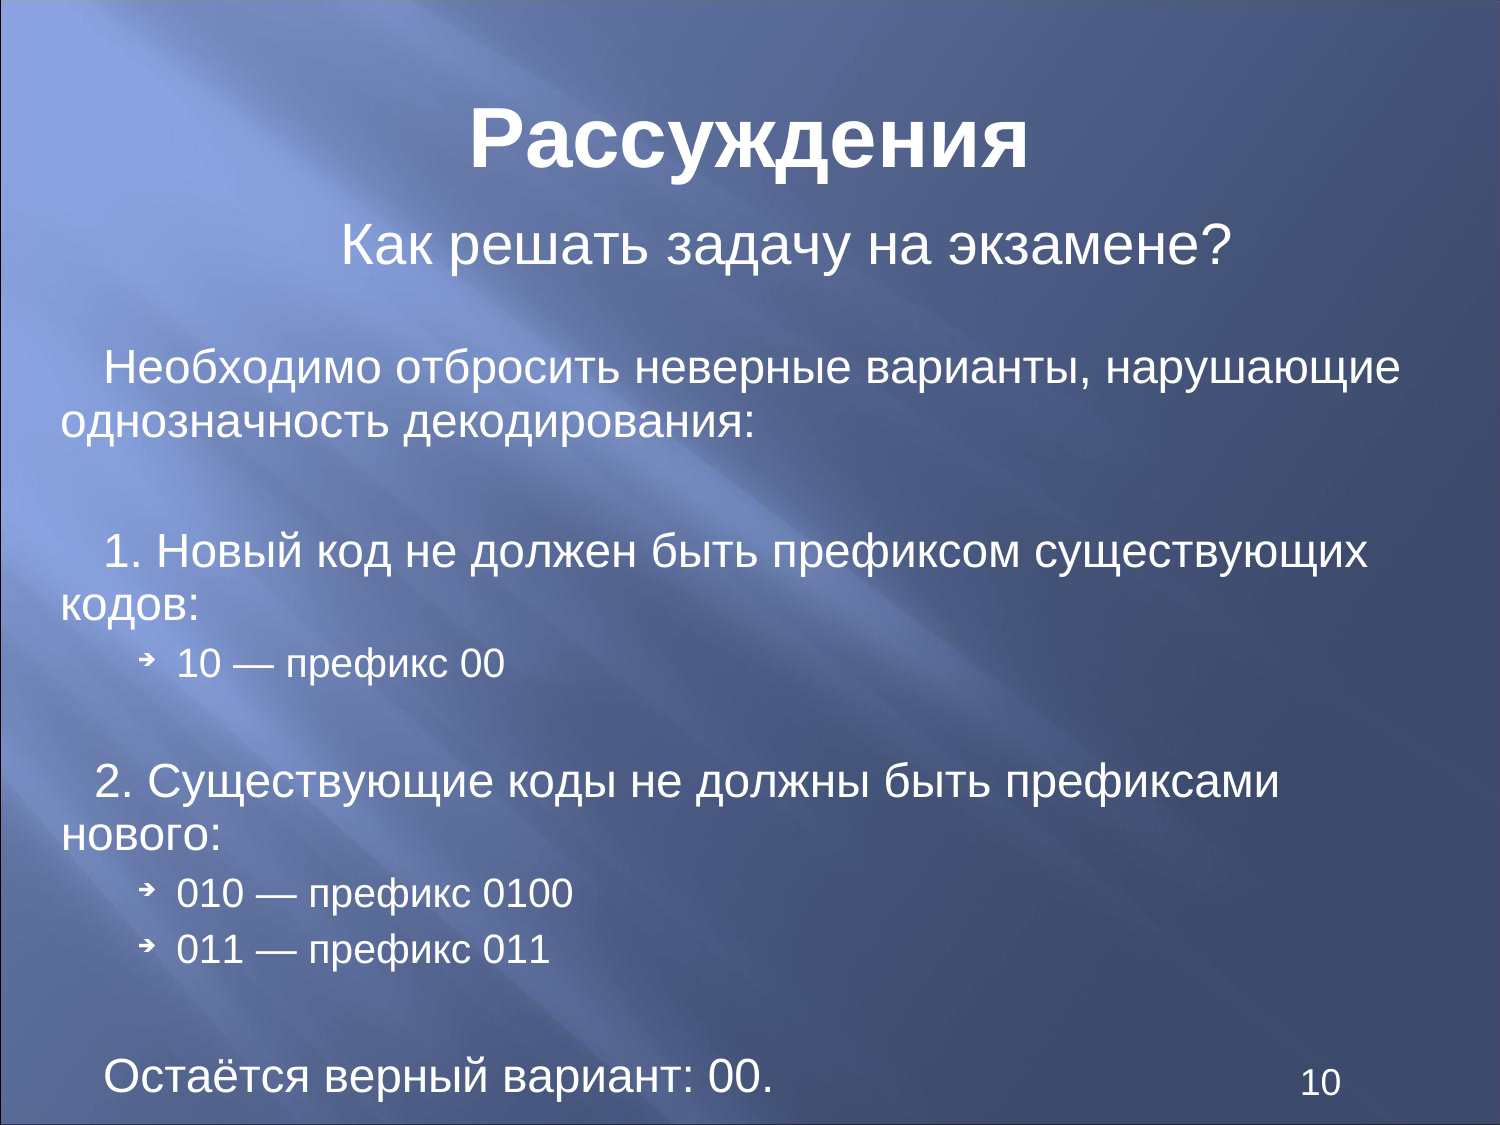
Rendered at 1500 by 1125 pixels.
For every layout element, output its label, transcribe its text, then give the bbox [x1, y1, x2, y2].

list Необходимо отбросить неверные варианты, нарушающие однозначность декодирования: 1. Новый код не должен быть префиксом существующих кодов: 10 — префикс 00 2. Существующие коды не должны быть префиксами нового: 010 — префикс 0100 011 — префикс 011 Остаётся верный вариант: 00. [0, 329, 1463, 1118]
picture [0, 0, 1500, 1125]
title Рассуждения [75, 28, 1425, 249]
list Как решать задачу на экзамене? [324, 200, 1254, 293]
